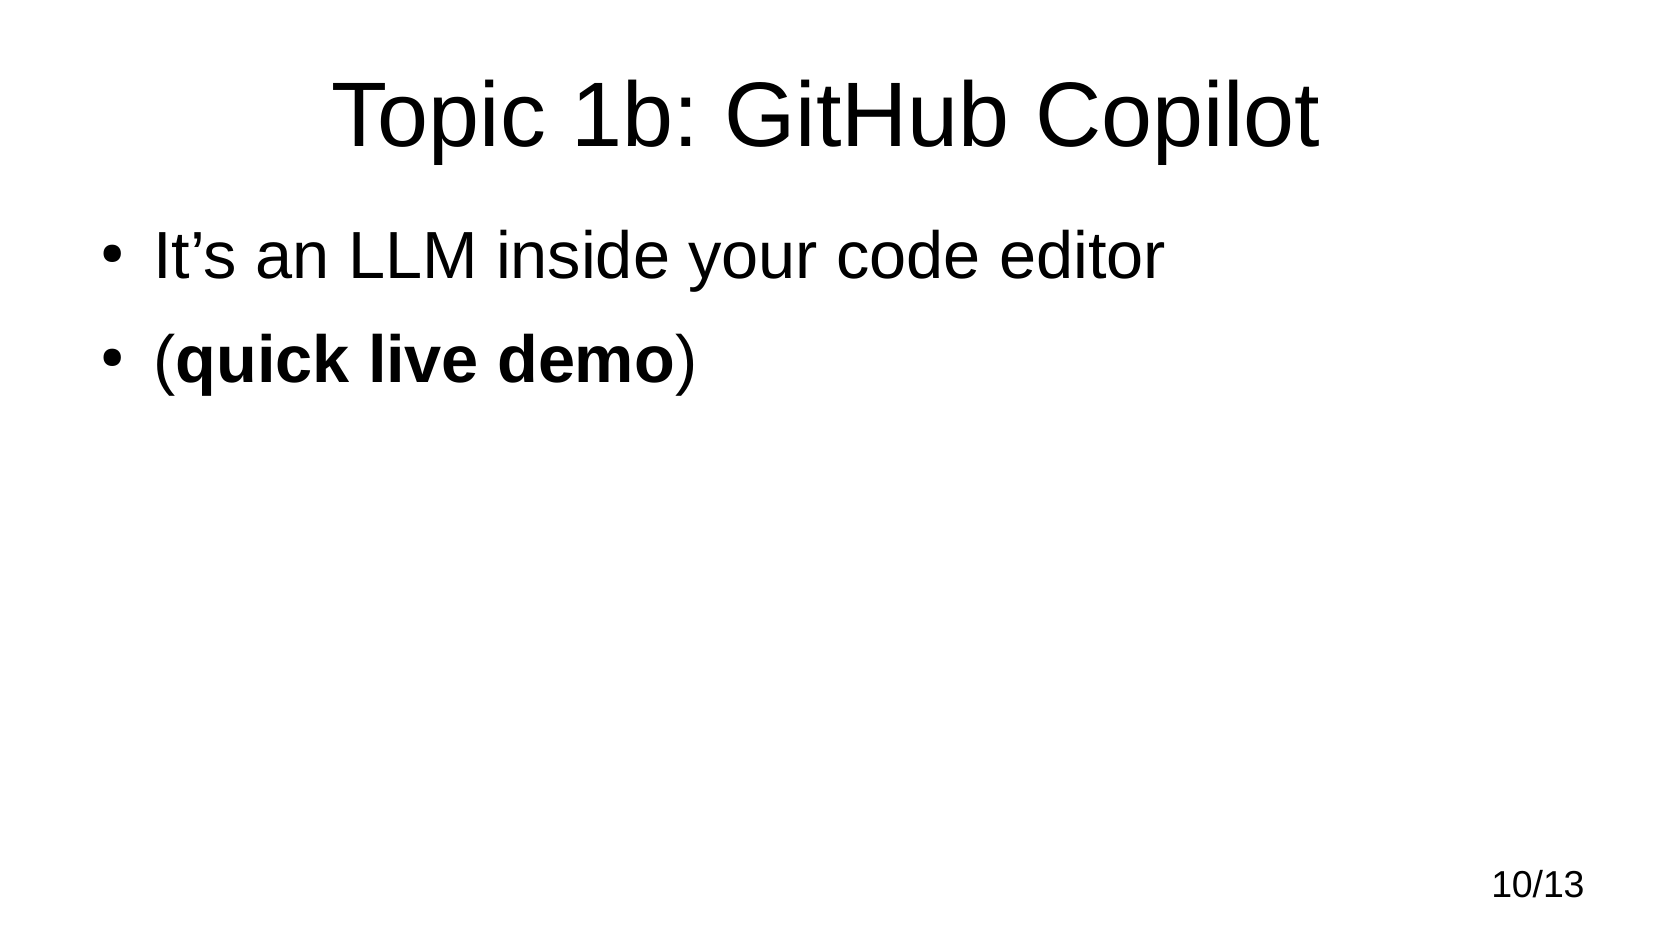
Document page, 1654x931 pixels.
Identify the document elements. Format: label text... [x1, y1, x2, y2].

list It’s an LLM inside your code editor (quick live demo) [82, 217, 1571, 758]
text_box <number>/13 [1476, 856, 1625, 914]
title Topic 1b: GitHub Copilot [82, 37, 1571, 193]
